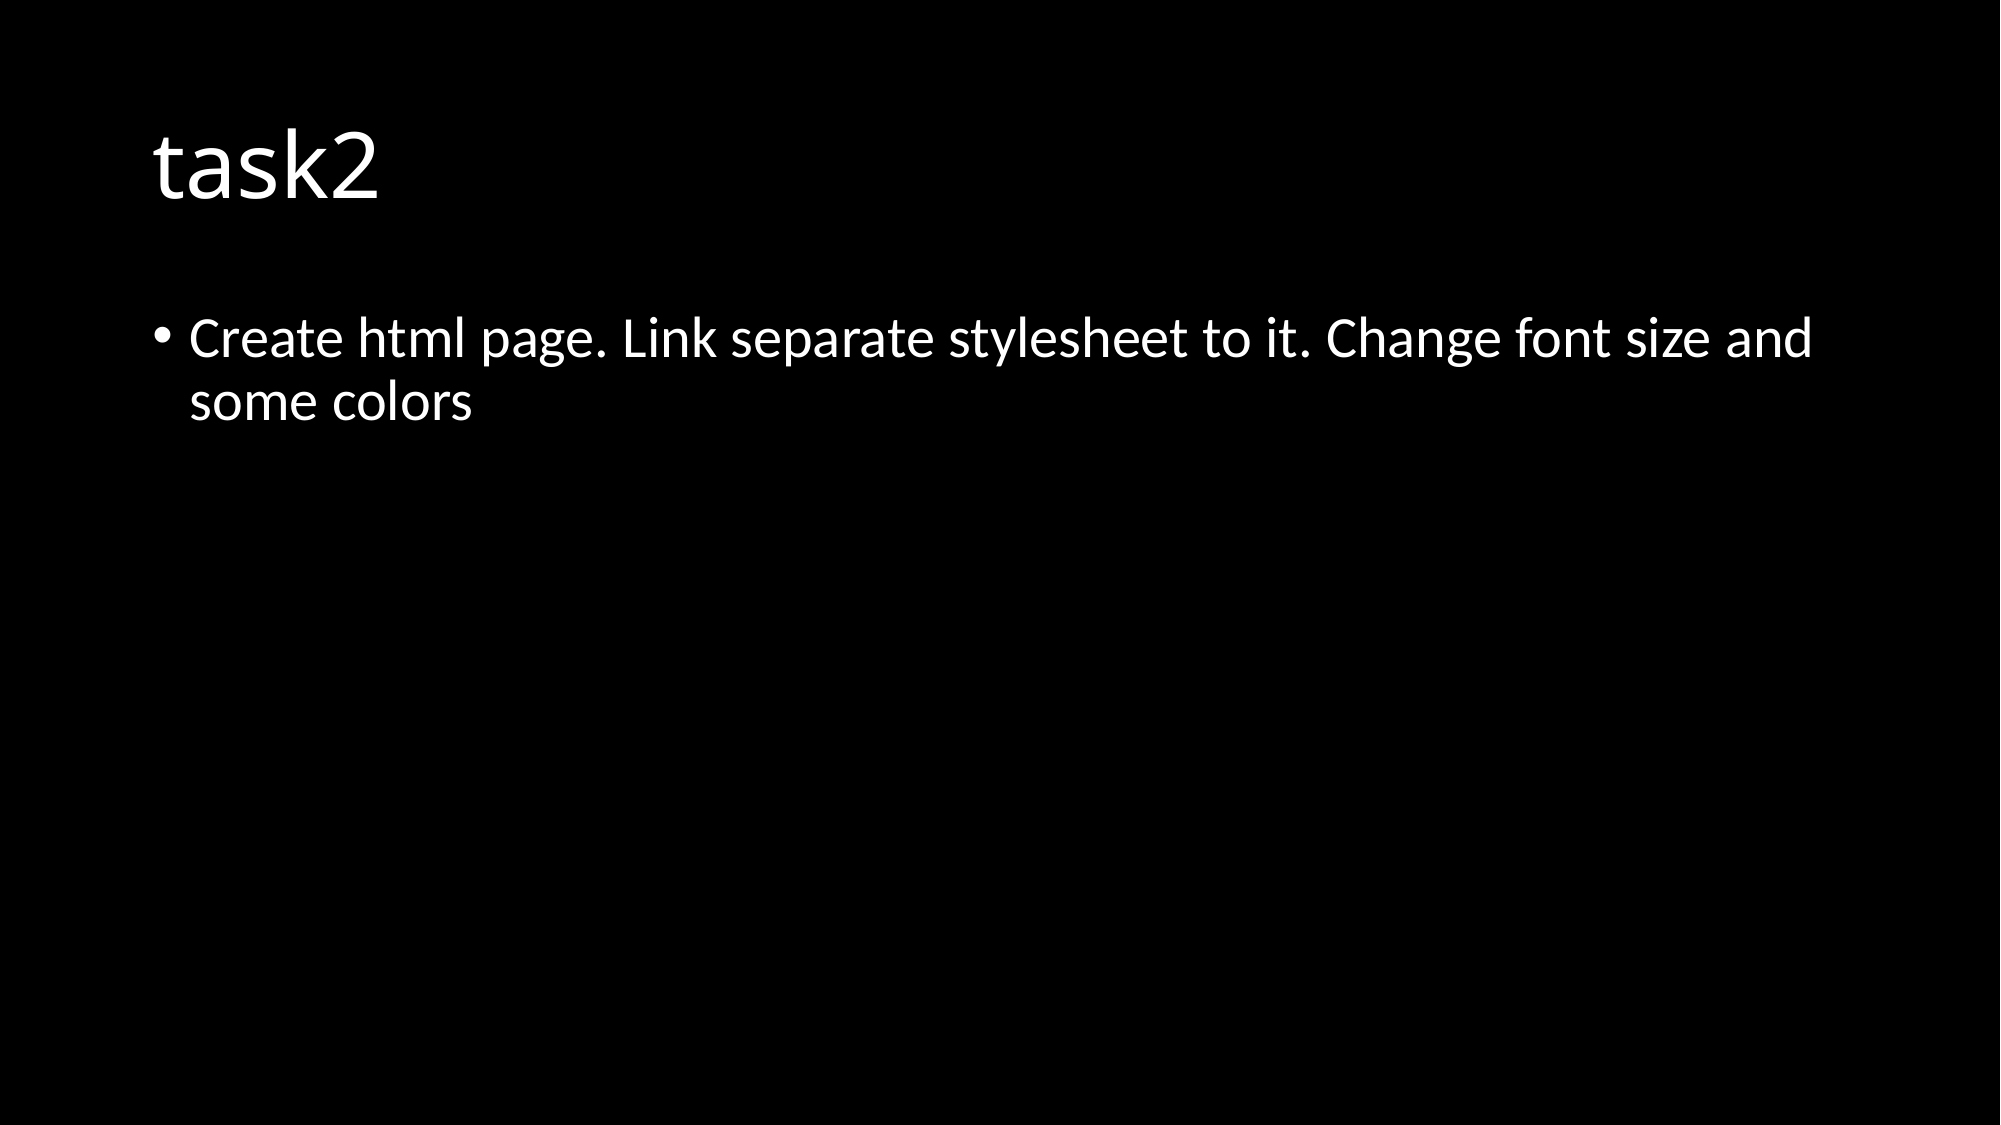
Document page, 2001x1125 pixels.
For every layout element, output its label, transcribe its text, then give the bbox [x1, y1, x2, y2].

list Create html page. Link separate stylesheet to it. Change font size and some colors [137, 299, 1863, 1014]
title task2 [137, 59, 1863, 278]
